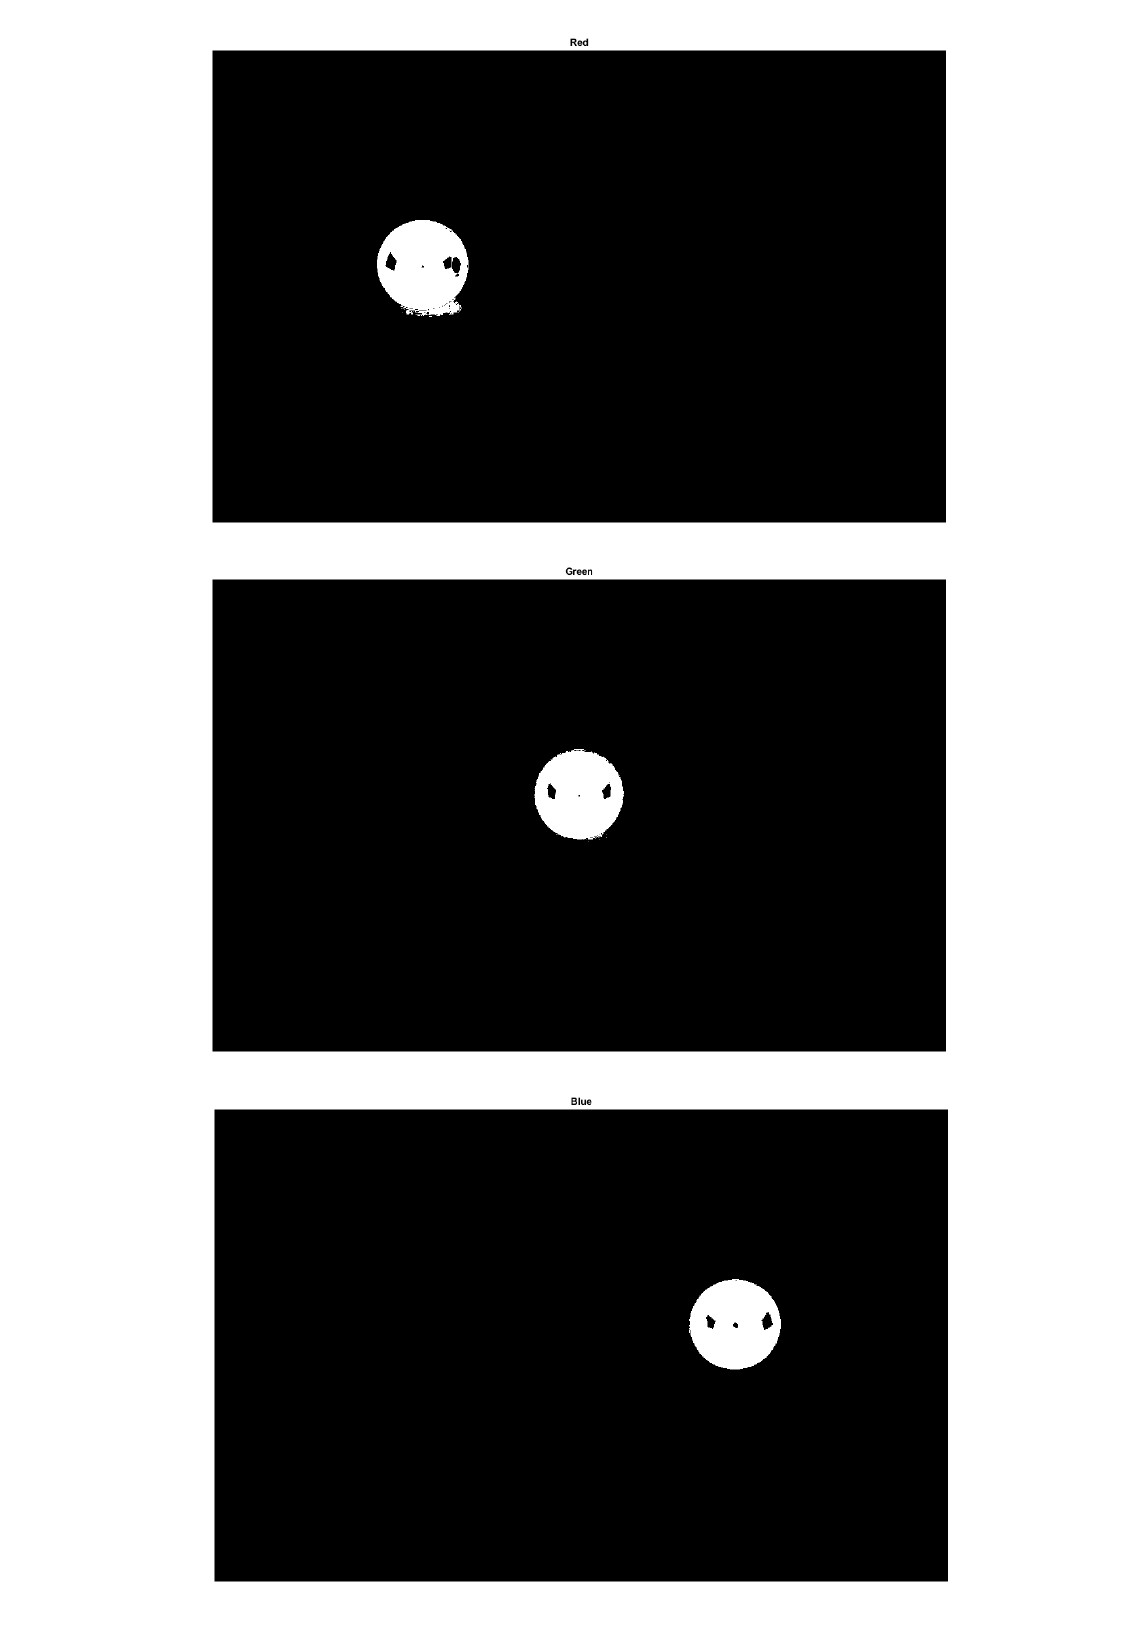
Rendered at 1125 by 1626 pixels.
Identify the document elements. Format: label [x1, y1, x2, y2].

picture [156, 31, 1005, 1623]
